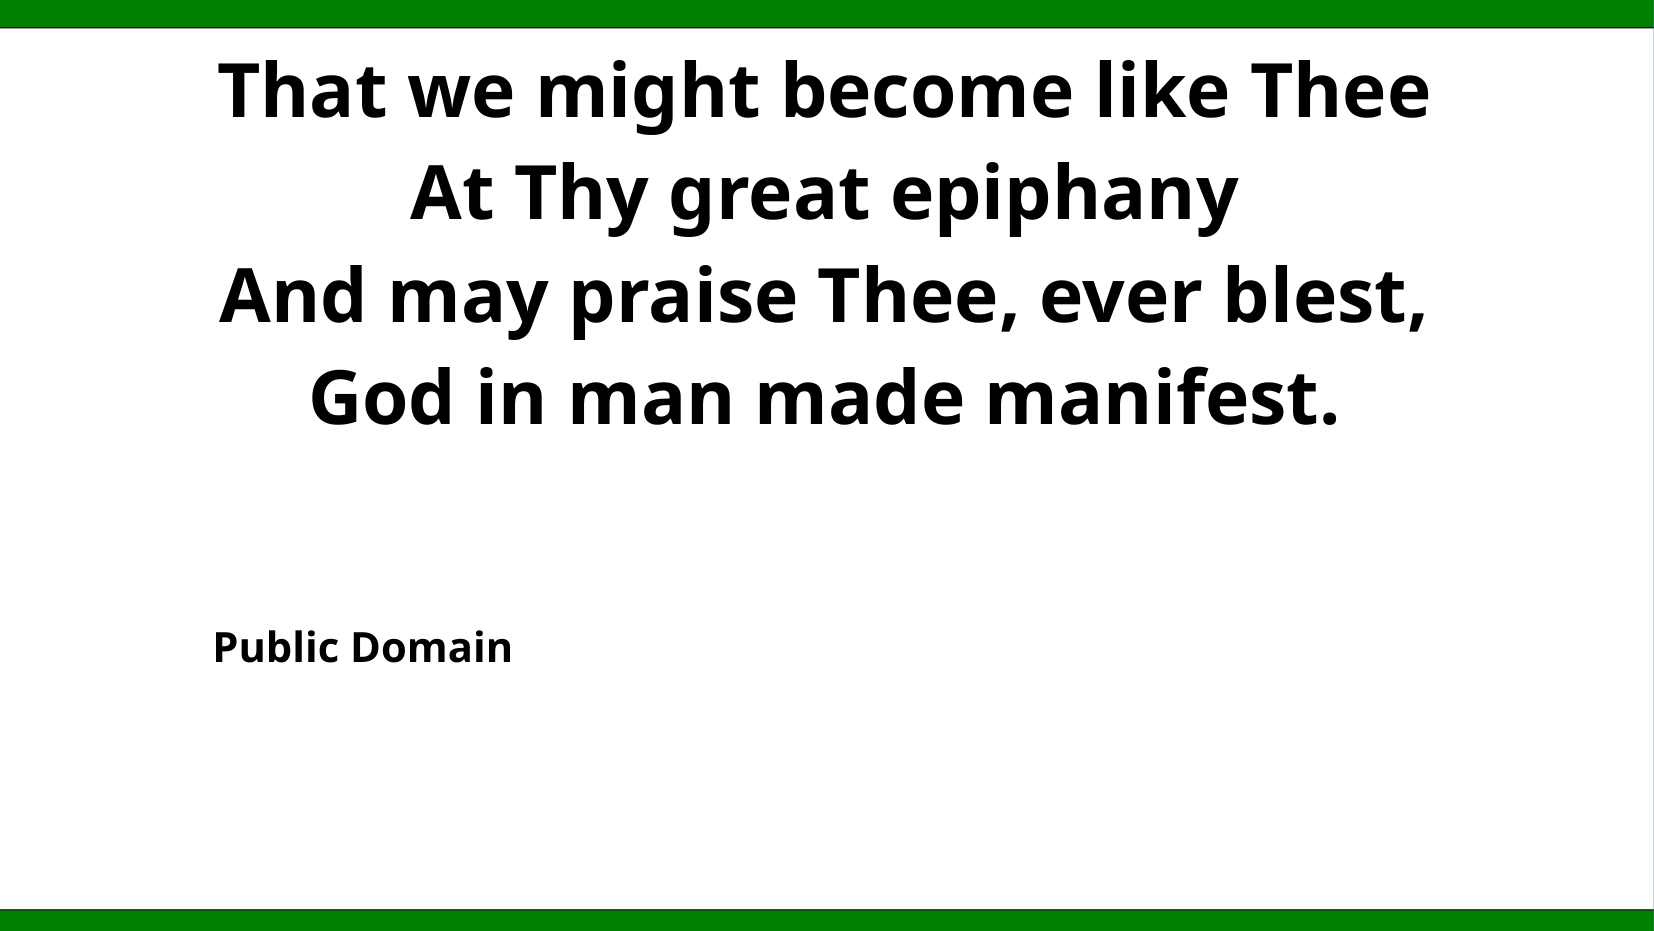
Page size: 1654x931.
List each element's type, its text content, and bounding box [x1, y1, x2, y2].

picture [0, 0, 1654, 931]
text_box That we might become like Thee At Thy great epiphany And may praise Thee, ever blest, God in man made manifest. Public Domain [90, 30, 1561, 691]
